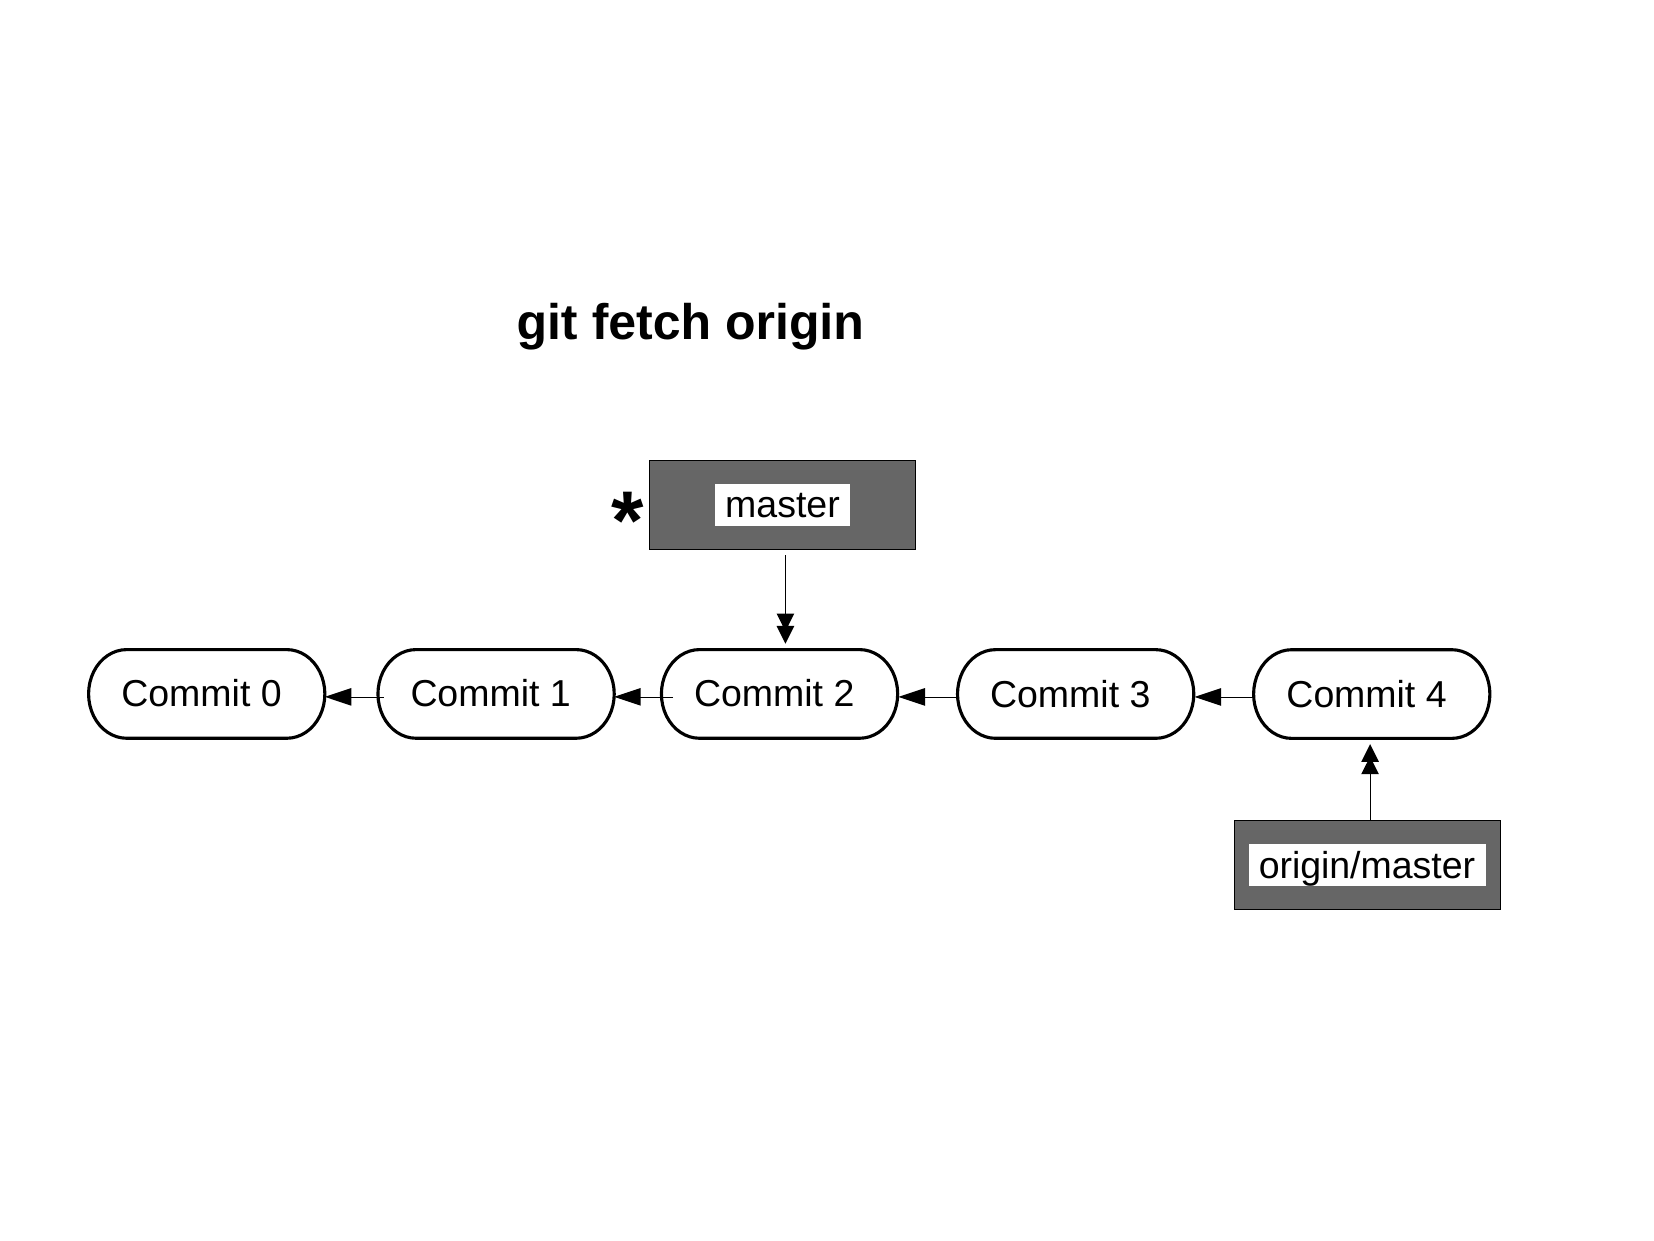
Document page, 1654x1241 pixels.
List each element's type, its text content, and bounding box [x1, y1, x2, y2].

text_box * [596, 466, 656, 575]
text_box origin/master [1234, 820, 1501, 910]
text_box Commit 1 [377, 649, 615, 739]
text_box git fetch origin [501, 287, 1329, 414]
text_box Commit 3 [957, 649, 1194, 739]
text_box master [649, 460, 916, 550]
text_box Commit 4 [1253, 649, 1490, 739]
text_box Commit 0 [88, 649, 325, 739]
text_box Commit 2 [661, 649, 898, 739]
